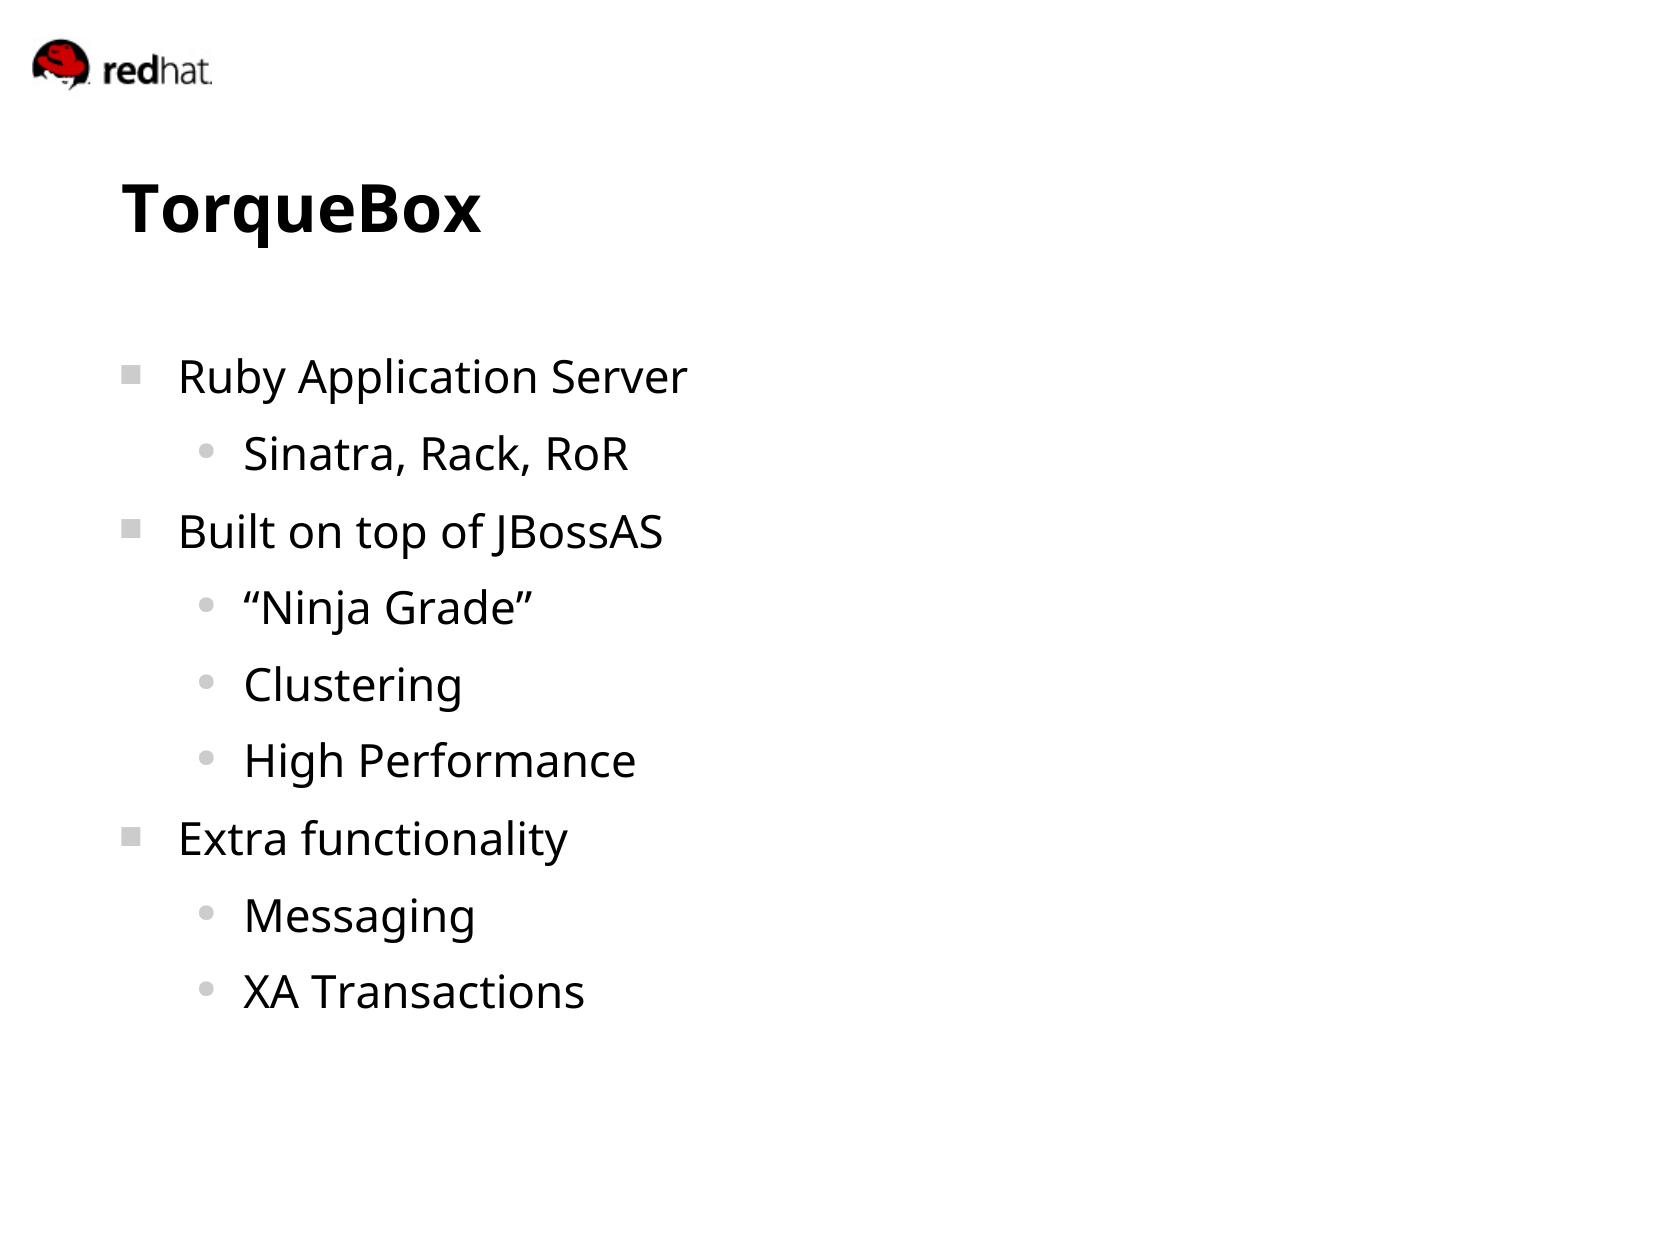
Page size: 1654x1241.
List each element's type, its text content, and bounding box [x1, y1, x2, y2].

title TorqueBox [121, 102, 1534, 310]
list Ruby Application Server Sinatra, Rack, RoR Built on top of JBossAS “Ninja Grade” Clustering High Performance Extra functionality Messaging XA Transactions [121, 344, 1534, 1127]
picture [31, 37, 212, 98]
